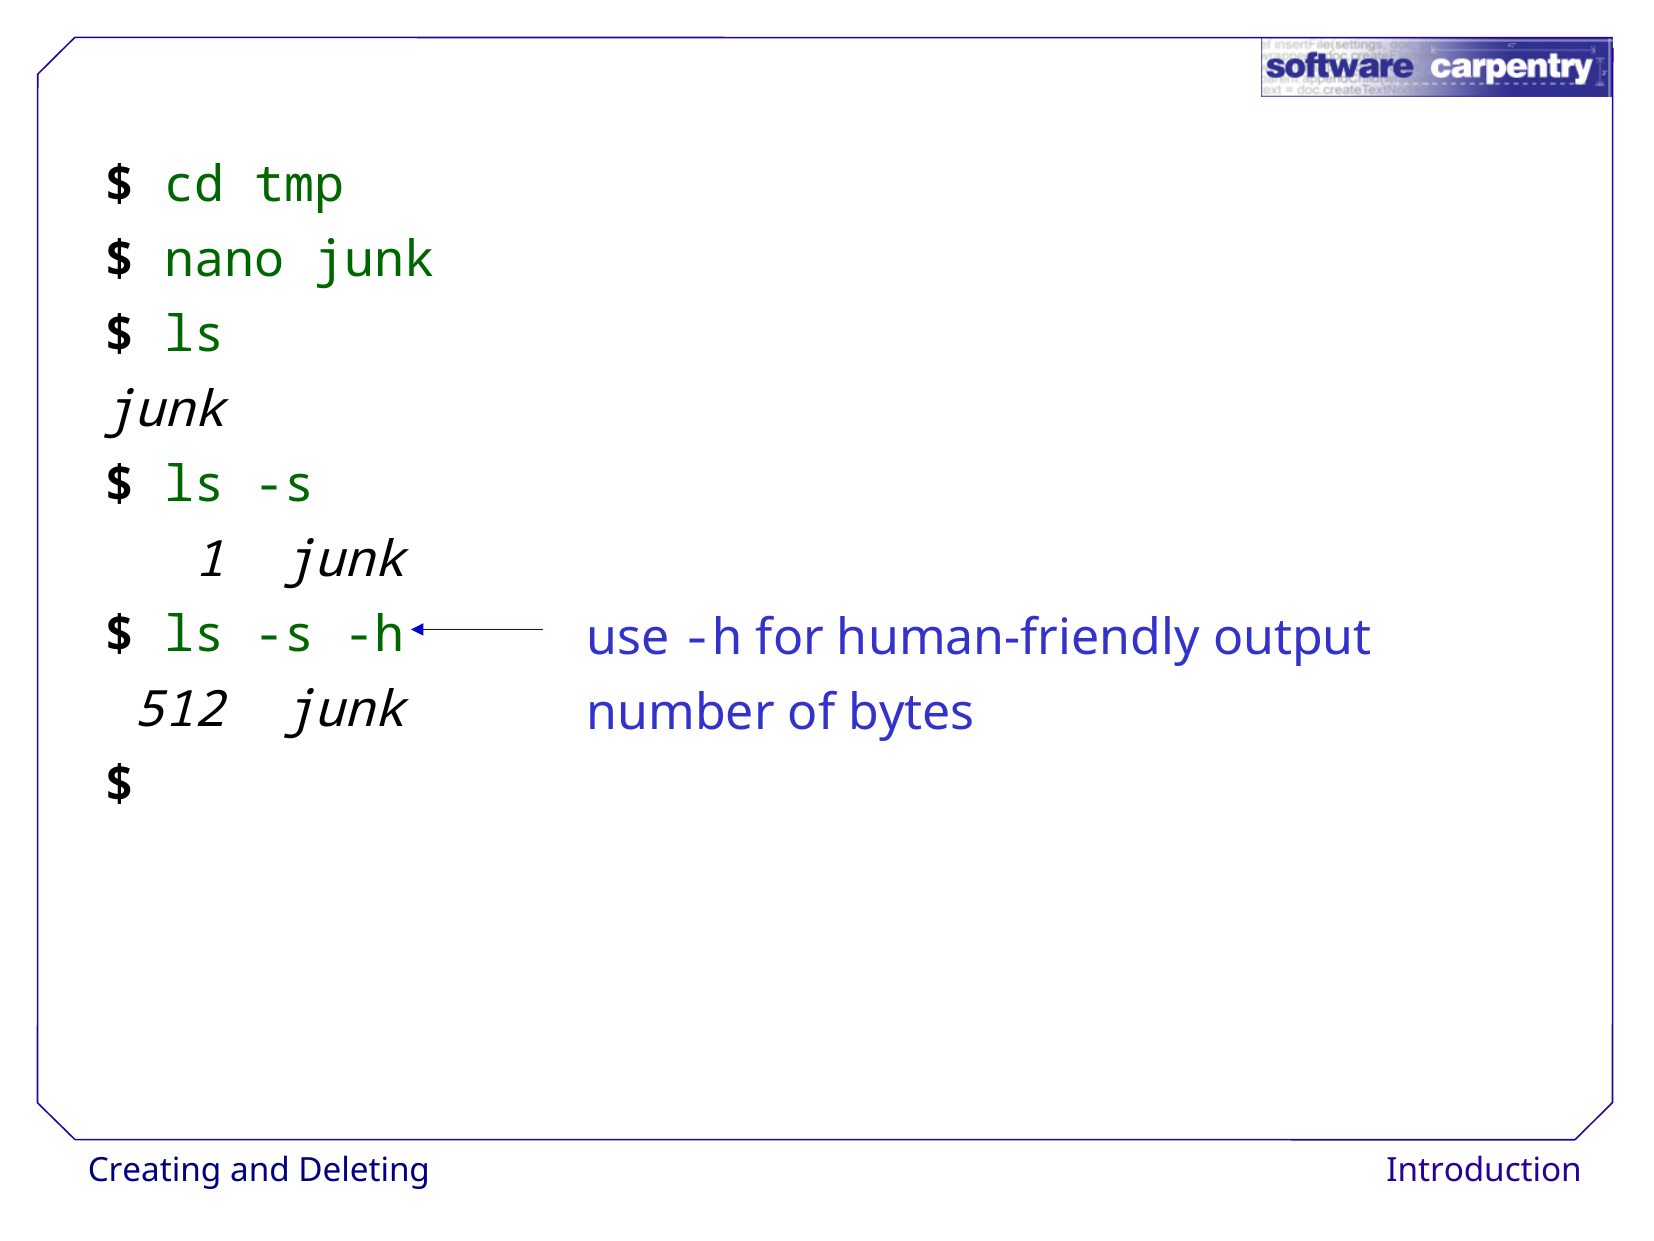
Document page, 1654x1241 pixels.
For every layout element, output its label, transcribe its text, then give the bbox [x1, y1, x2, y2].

picture [1261, 39, 1613, 97]
text_box $ cd tmp $ nano junk $ ls junk $ ls -s 1 junk $ ls -s -h 512 junk $ [89, 128, 1512, 1037]
text_box use -h for human-friendly output number of bytes [571, 582, 1375, 933]
